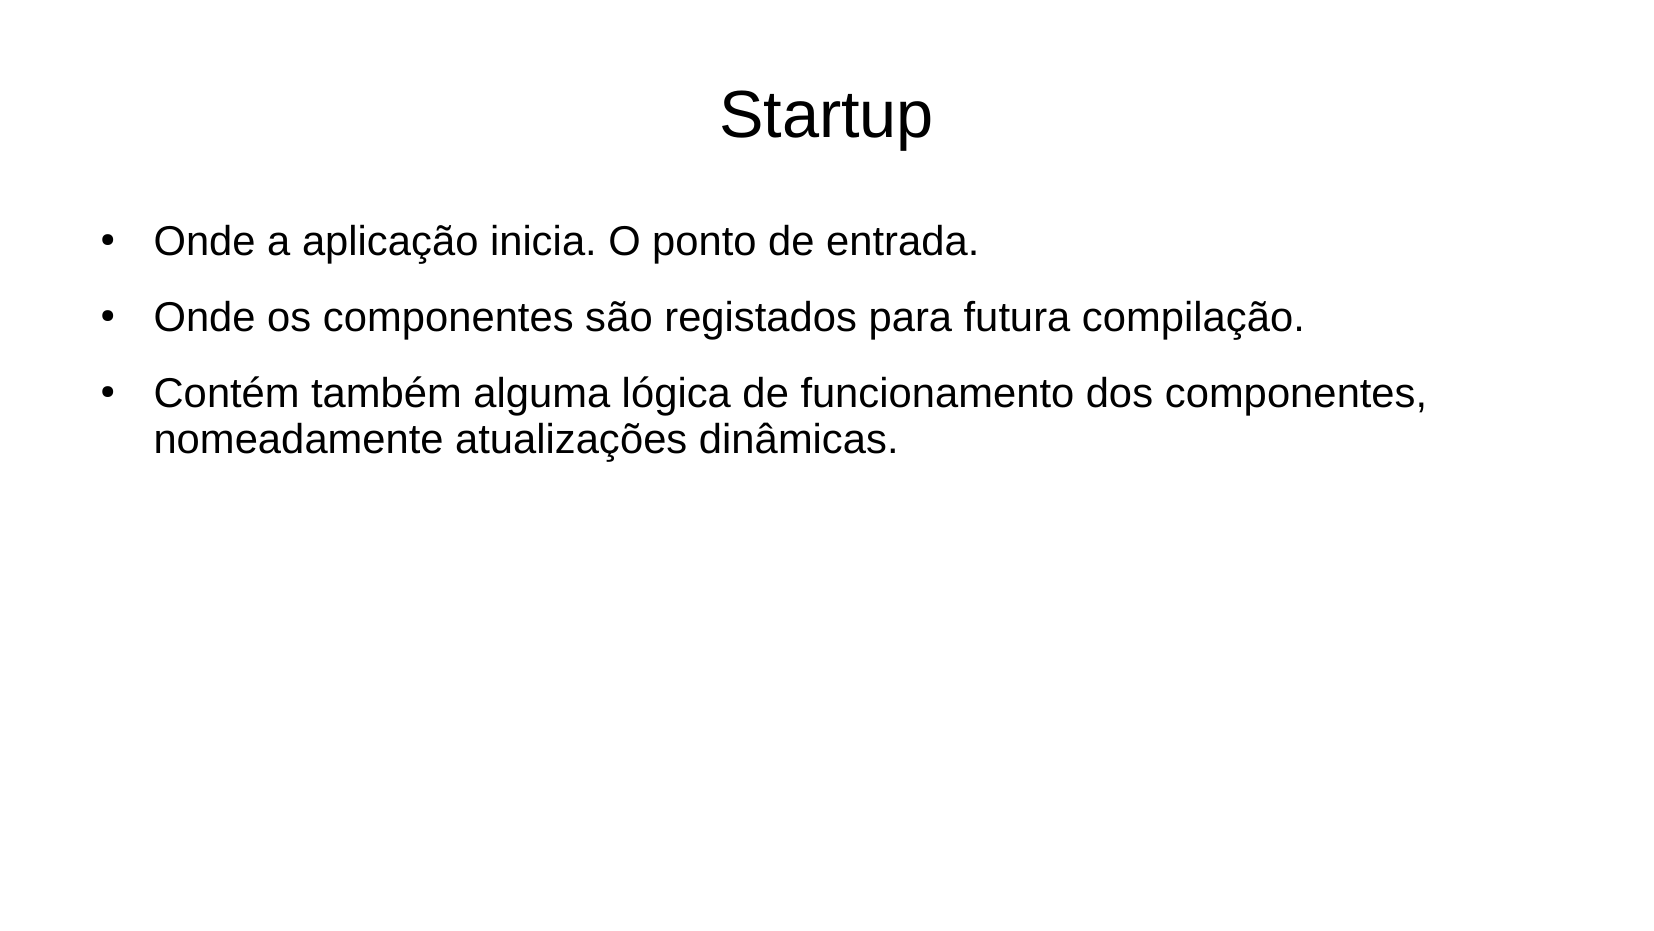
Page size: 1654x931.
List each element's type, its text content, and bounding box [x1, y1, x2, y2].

title Startup [82, 37, 1571, 193]
list Onde a aplicação inicia. O ponto de entrada. Onde os componentes são registados para futura compilação. Contém também alguma lógica de funcionamento dos componentes, nomeadamente atualizações dinâmicas. [82, 217, 1571, 758]
